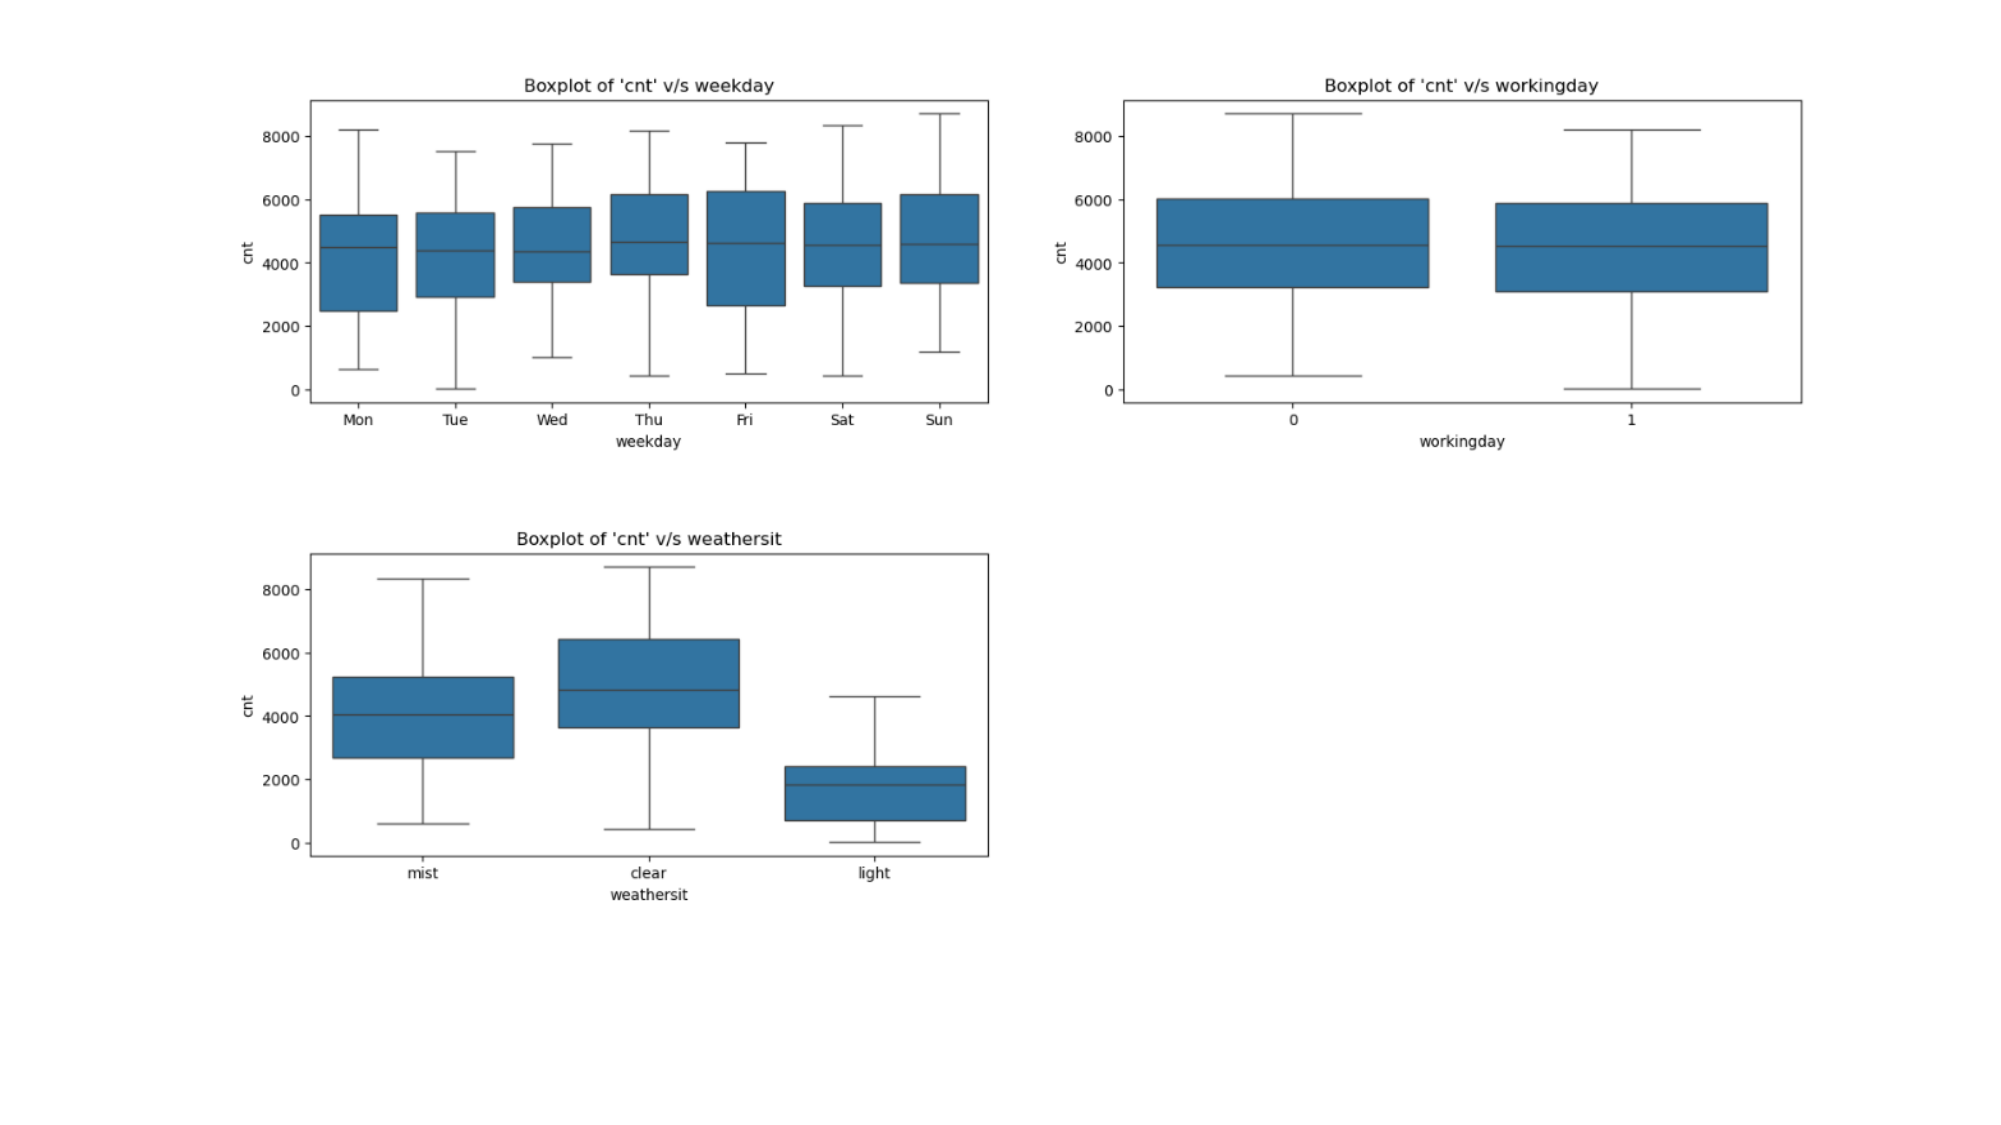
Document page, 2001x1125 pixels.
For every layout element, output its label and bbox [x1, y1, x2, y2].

picture [170, 47, 1825, 909]
